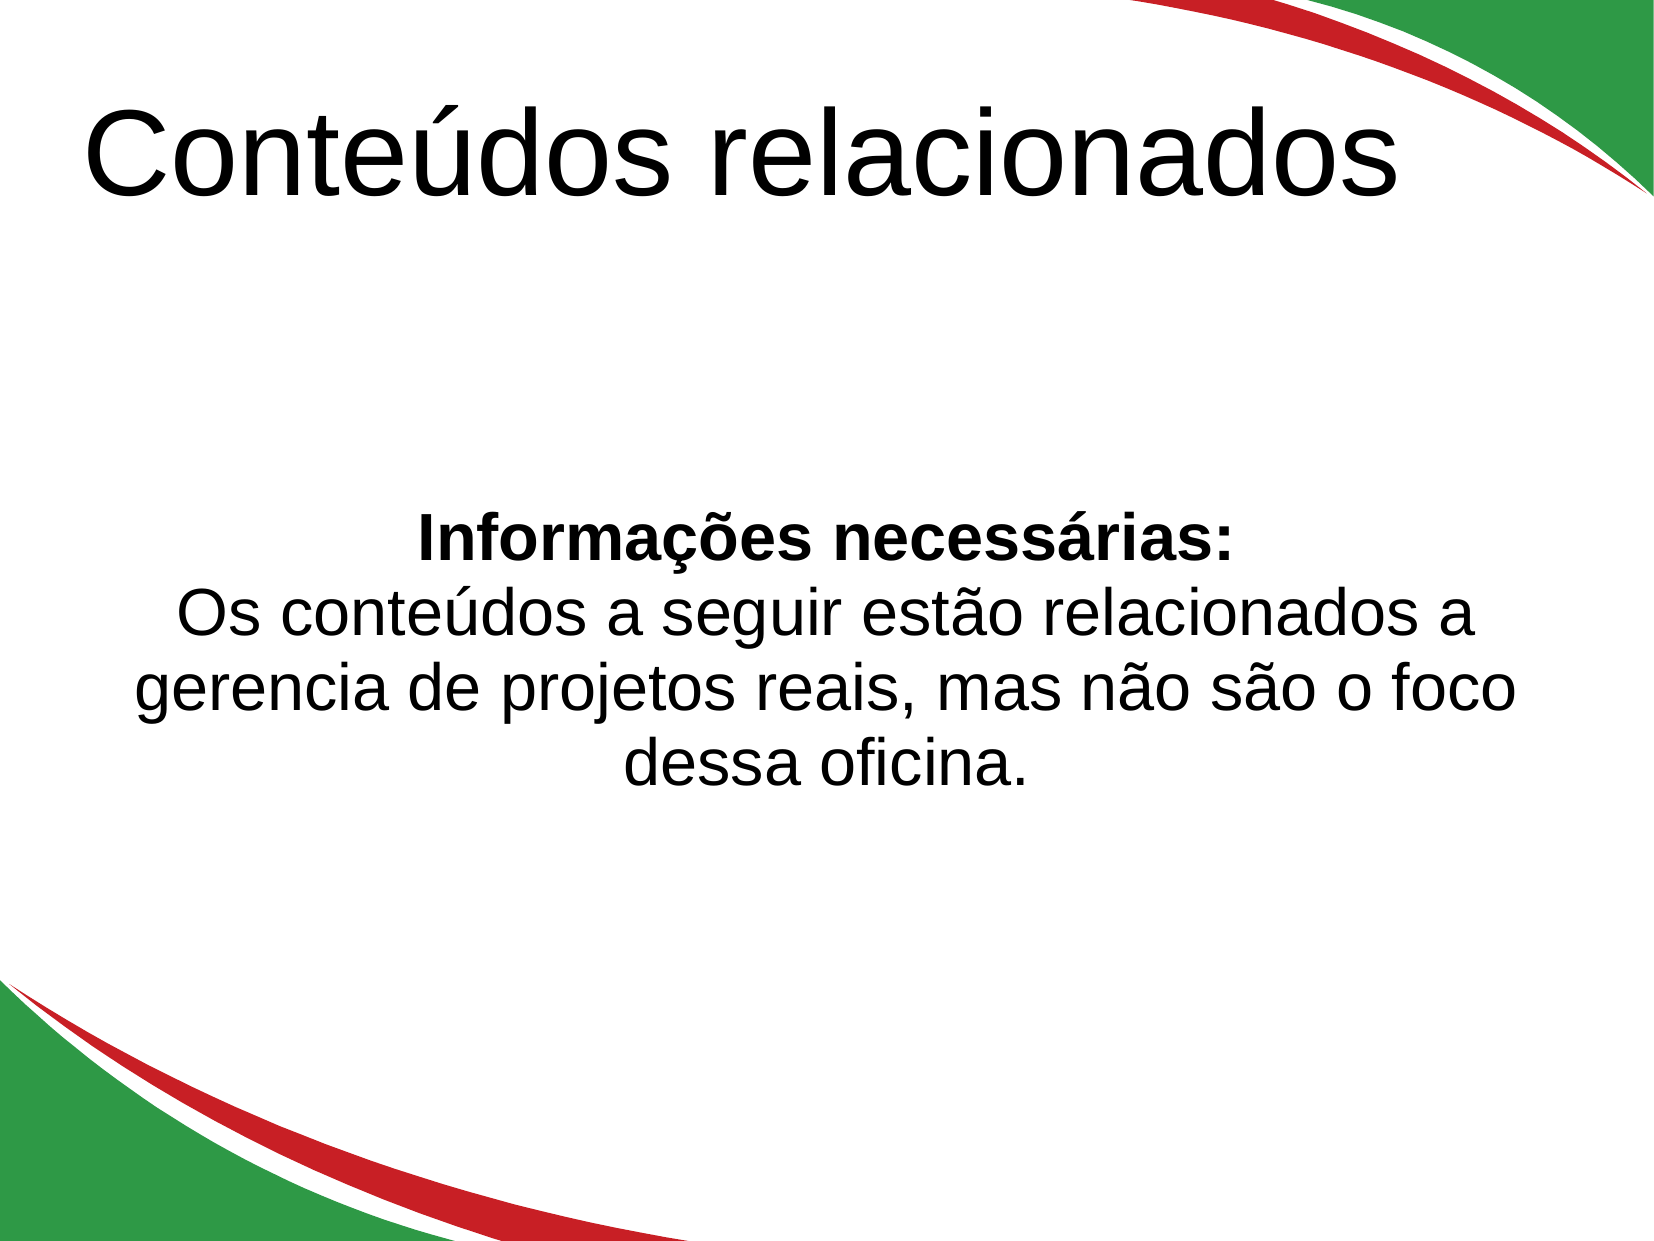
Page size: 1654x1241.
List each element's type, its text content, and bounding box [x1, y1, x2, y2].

subtitle Informações necessárias: Os conteúdos a seguir estão relacionados a gerencia de projetos reais, mas não são o foco dessa oficina. [82, 290, 1571, 1010]
title Conteúdos relacionados [82, 49, 1571, 257]
